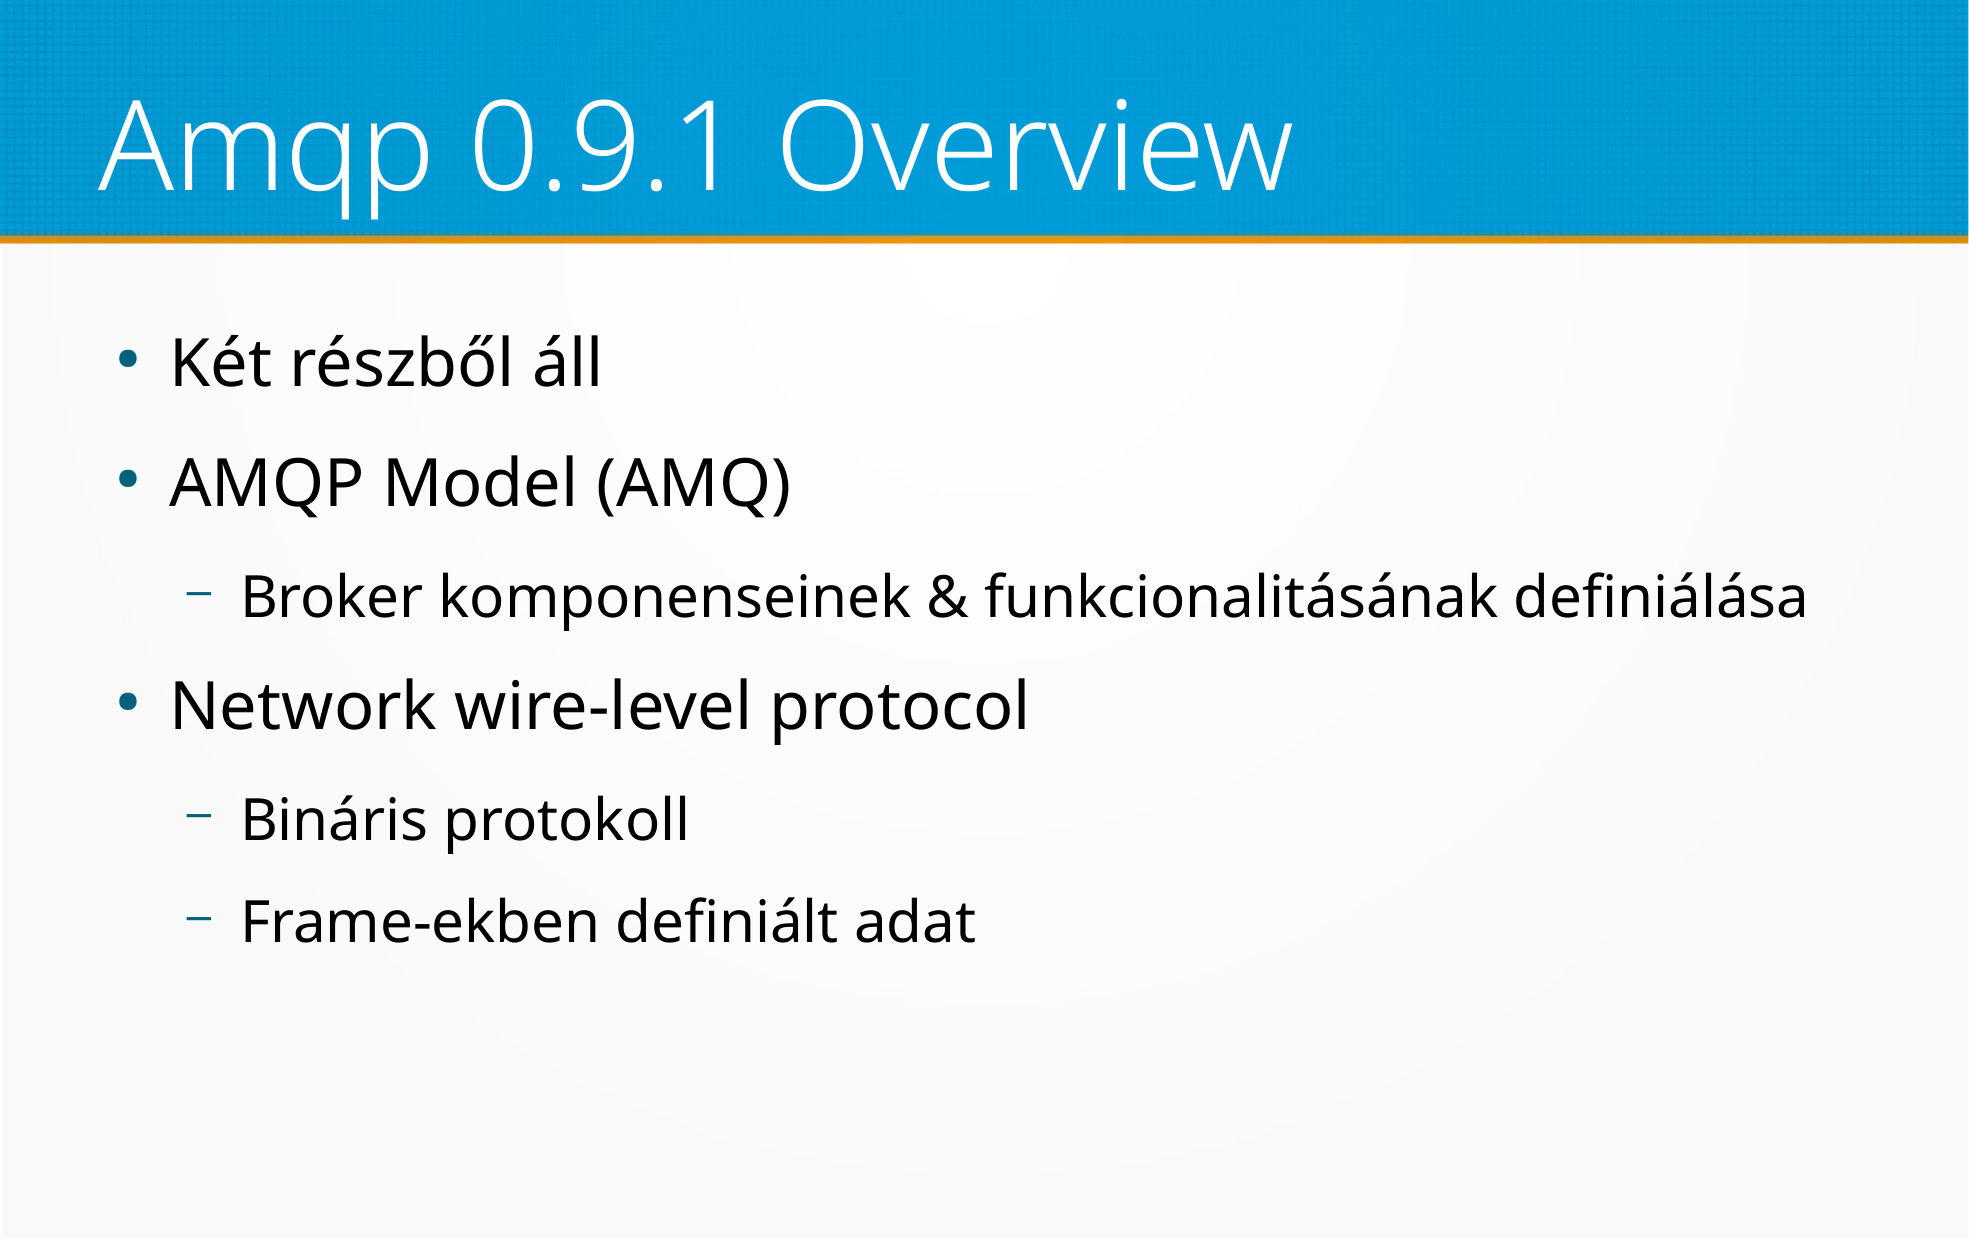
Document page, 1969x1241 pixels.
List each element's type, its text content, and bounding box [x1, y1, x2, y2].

list Két részből áll AMQP Model (AMQ) Broker komponenseinek & funkcionalitásának definiálása Network wire-level protocol Bináris protokoll Frame-ekben definiált adat [98, 315, 1861, 1081]
picture [0, 233, 1969, 1241]
title Amqp 0.9.1 Overview [98, 19, 1870, 227]
